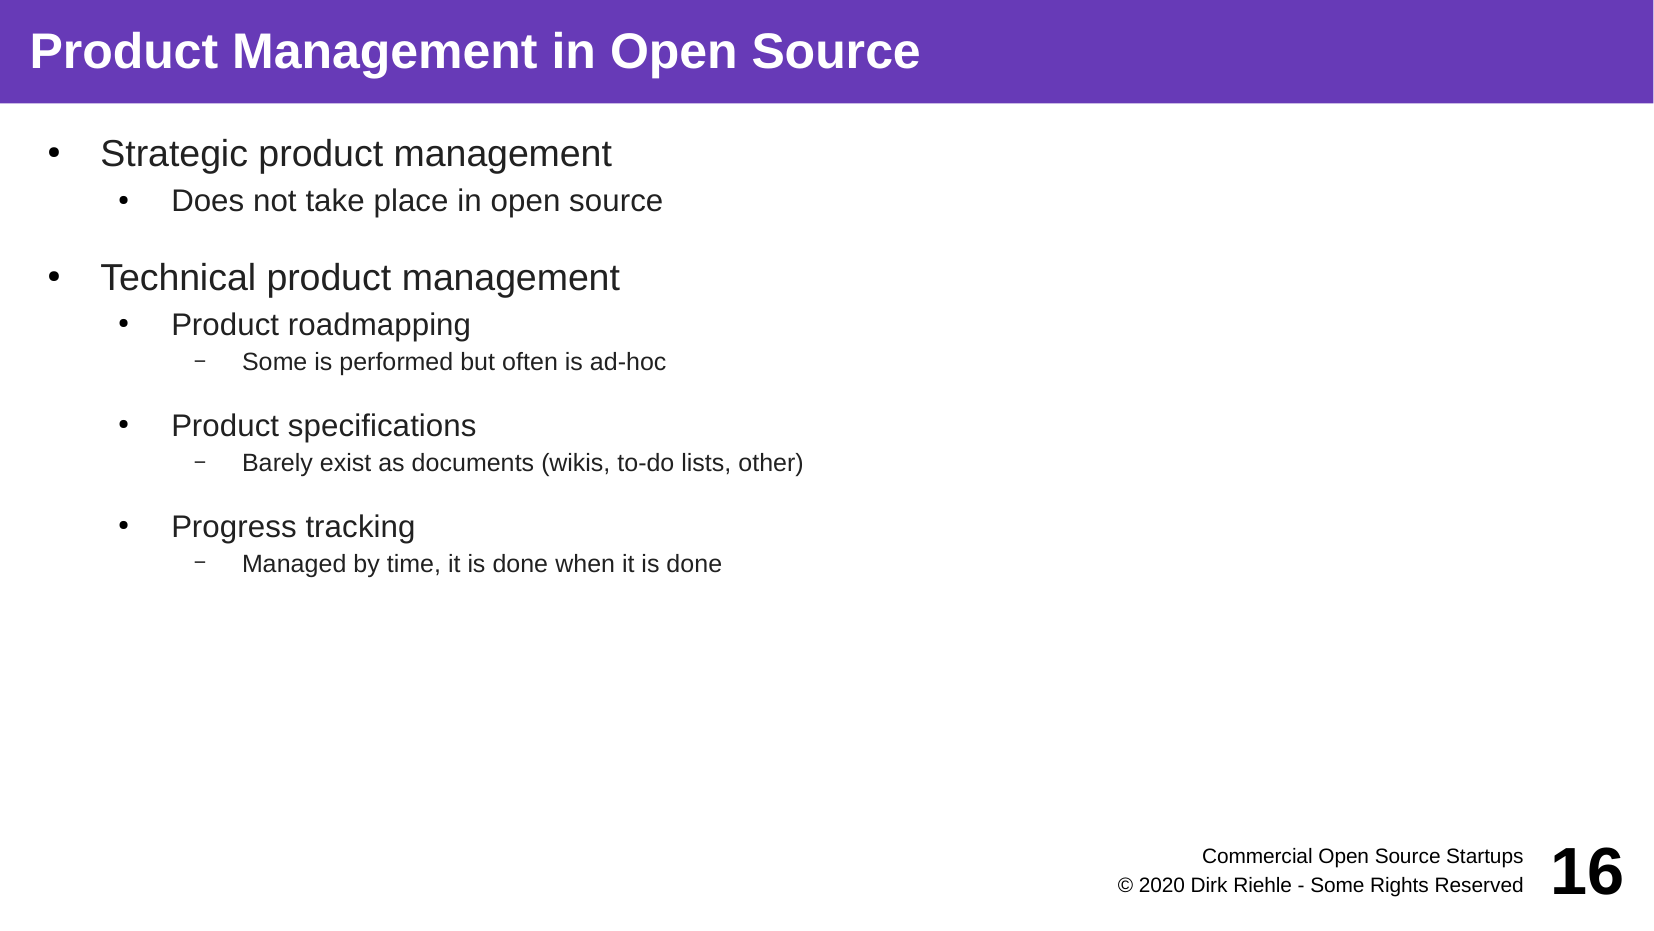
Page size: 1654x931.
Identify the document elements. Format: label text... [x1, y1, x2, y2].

title Product Management in Open Source [0, 0, 1654, 104]
list Strategic product management Does not take place in open source Technical product management Product roadmapping Some is performed but often is ad-hoc Product specifications Barely exist as documents (wikis, to-do lists, other) Progress tracking Managed by time, it is done when it is done [29, 132, 1625, 813]
